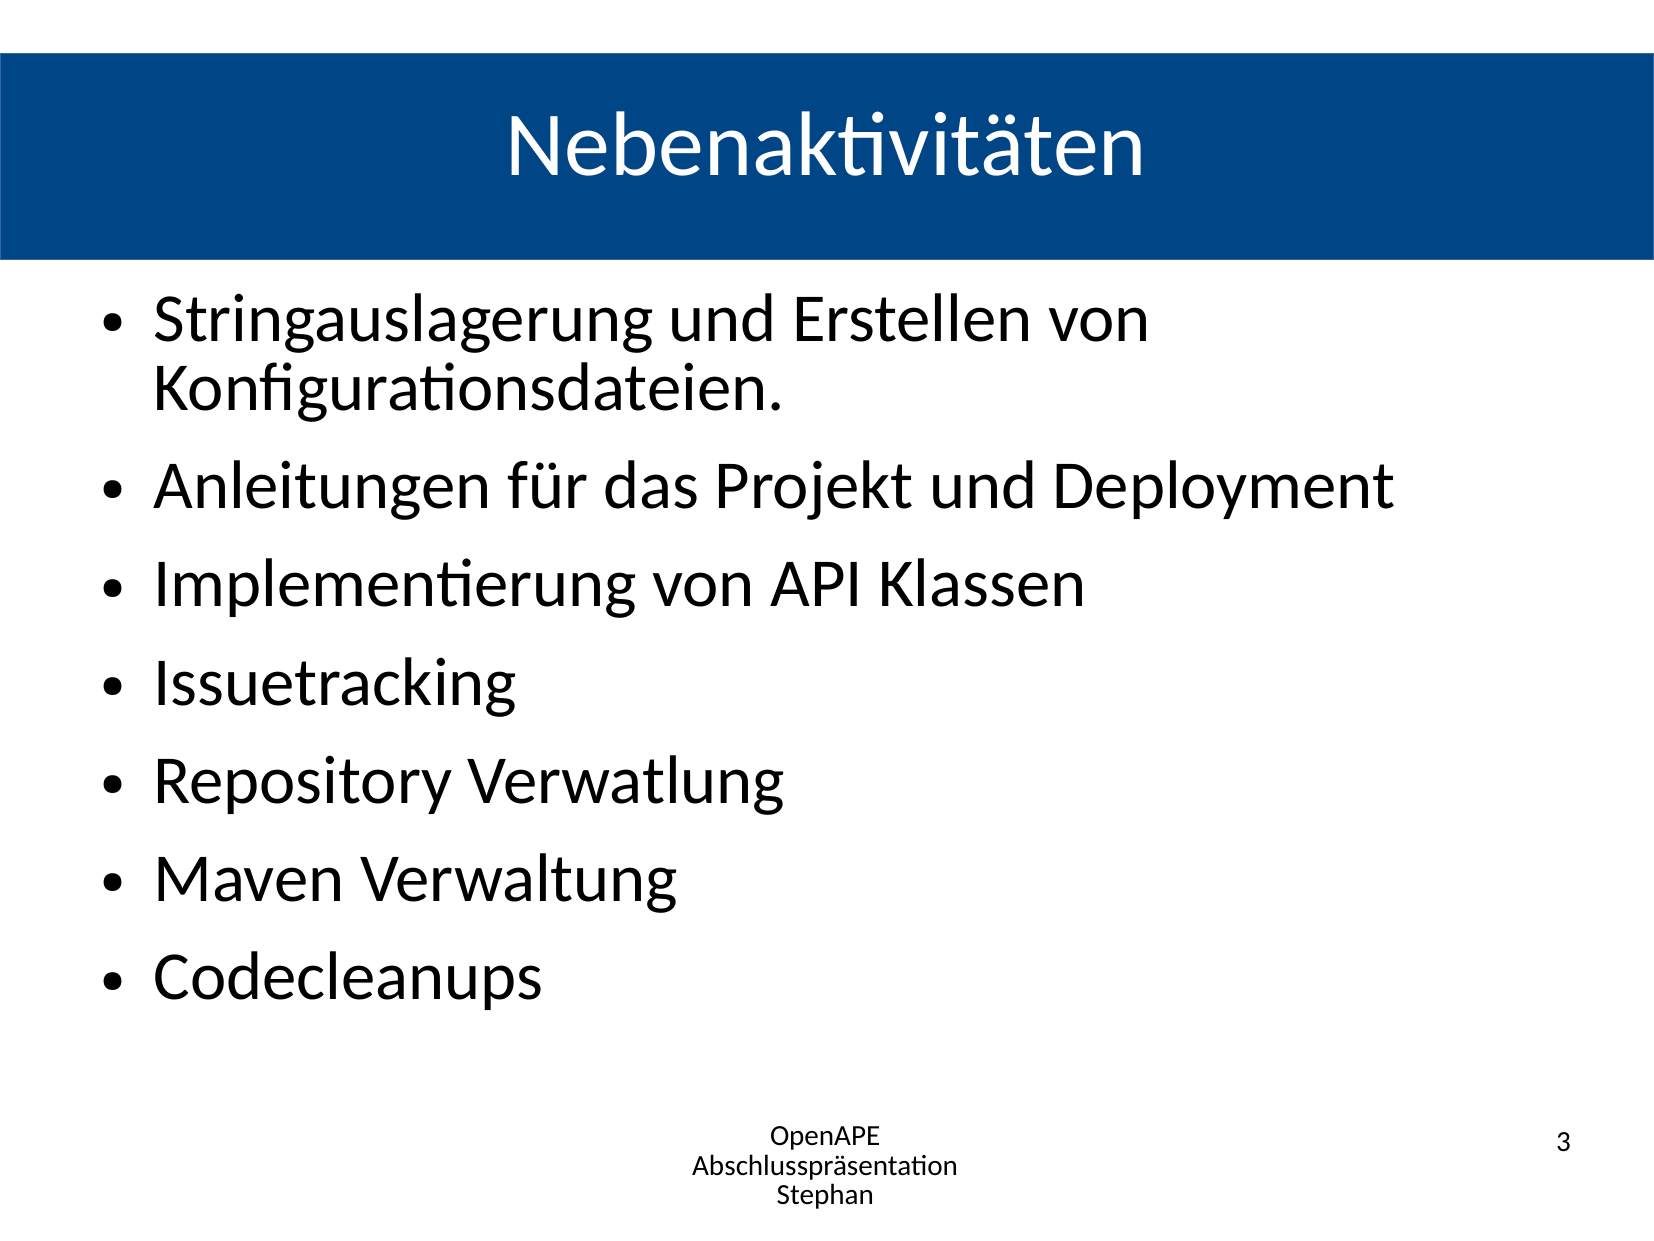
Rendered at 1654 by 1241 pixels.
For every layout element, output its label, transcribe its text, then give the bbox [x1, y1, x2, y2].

list Stringauslagerung und Erstellen von Konfigurationsdateien. Anleitungen für das Projekt und Deployment Implementierung von API Klassen Issuetracking Repository Verwatlung Maven Verwaltung Codecleanups [82, 290, 1571, 1139]
title Nebenaktivitäten [82, 49, 1571, 257]
